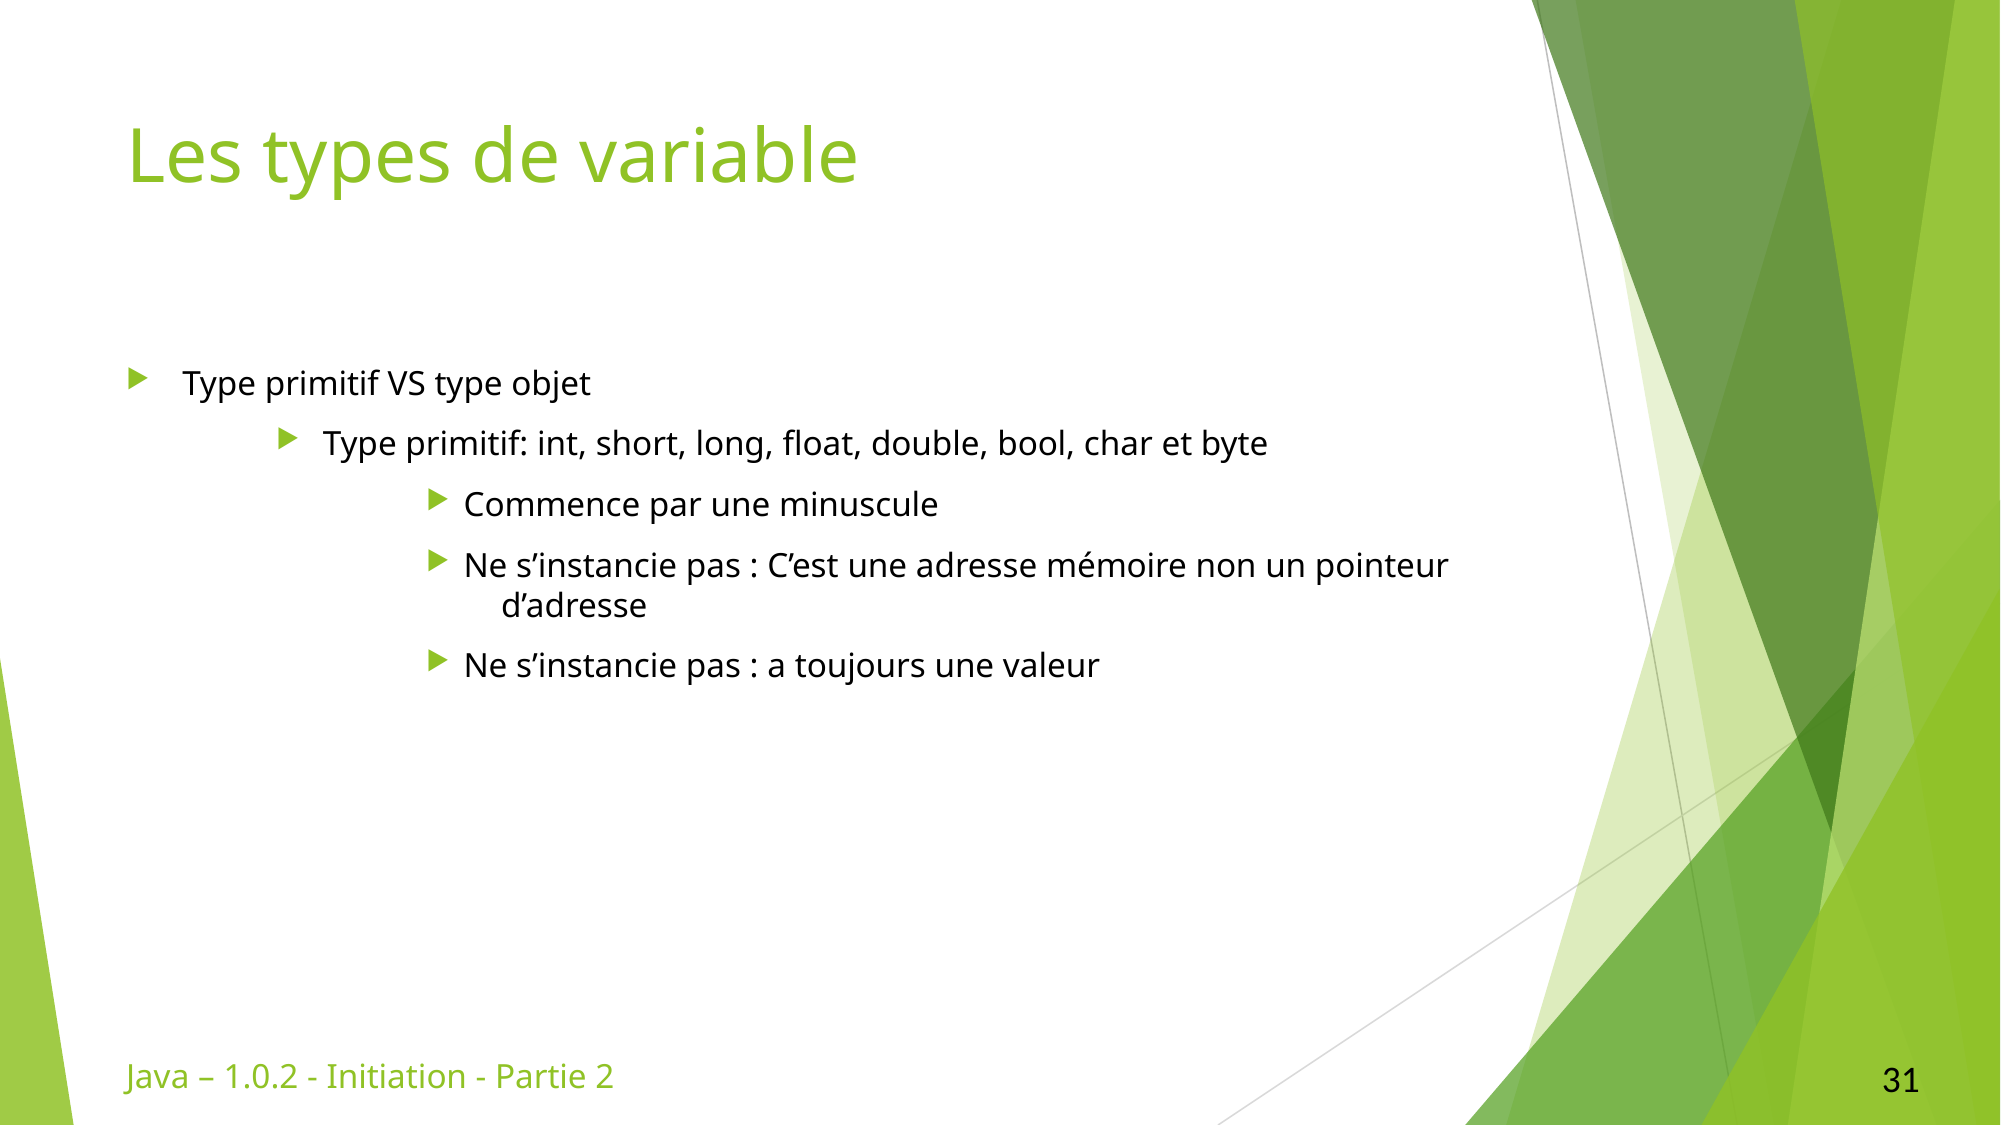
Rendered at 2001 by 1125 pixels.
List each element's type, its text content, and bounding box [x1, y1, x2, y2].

list Type primitif VS type objet Type primitif: int, short, long, float, double, bool, char et byte Commence par une minuscule Ne s’instancie pas : C’est une adresse mémoire non un pointeur d’adresse Ne s’instancie pas : a toujours une valeur [111, 354, 1522, 992]
title Les types de variable [111, 99, 1522, 317]
text_box Java – 1.0.2 - Initiation - Partie 2 [111, 1047, 1094, 1109]
text_box [1866, 1047, 1979, 1108]
